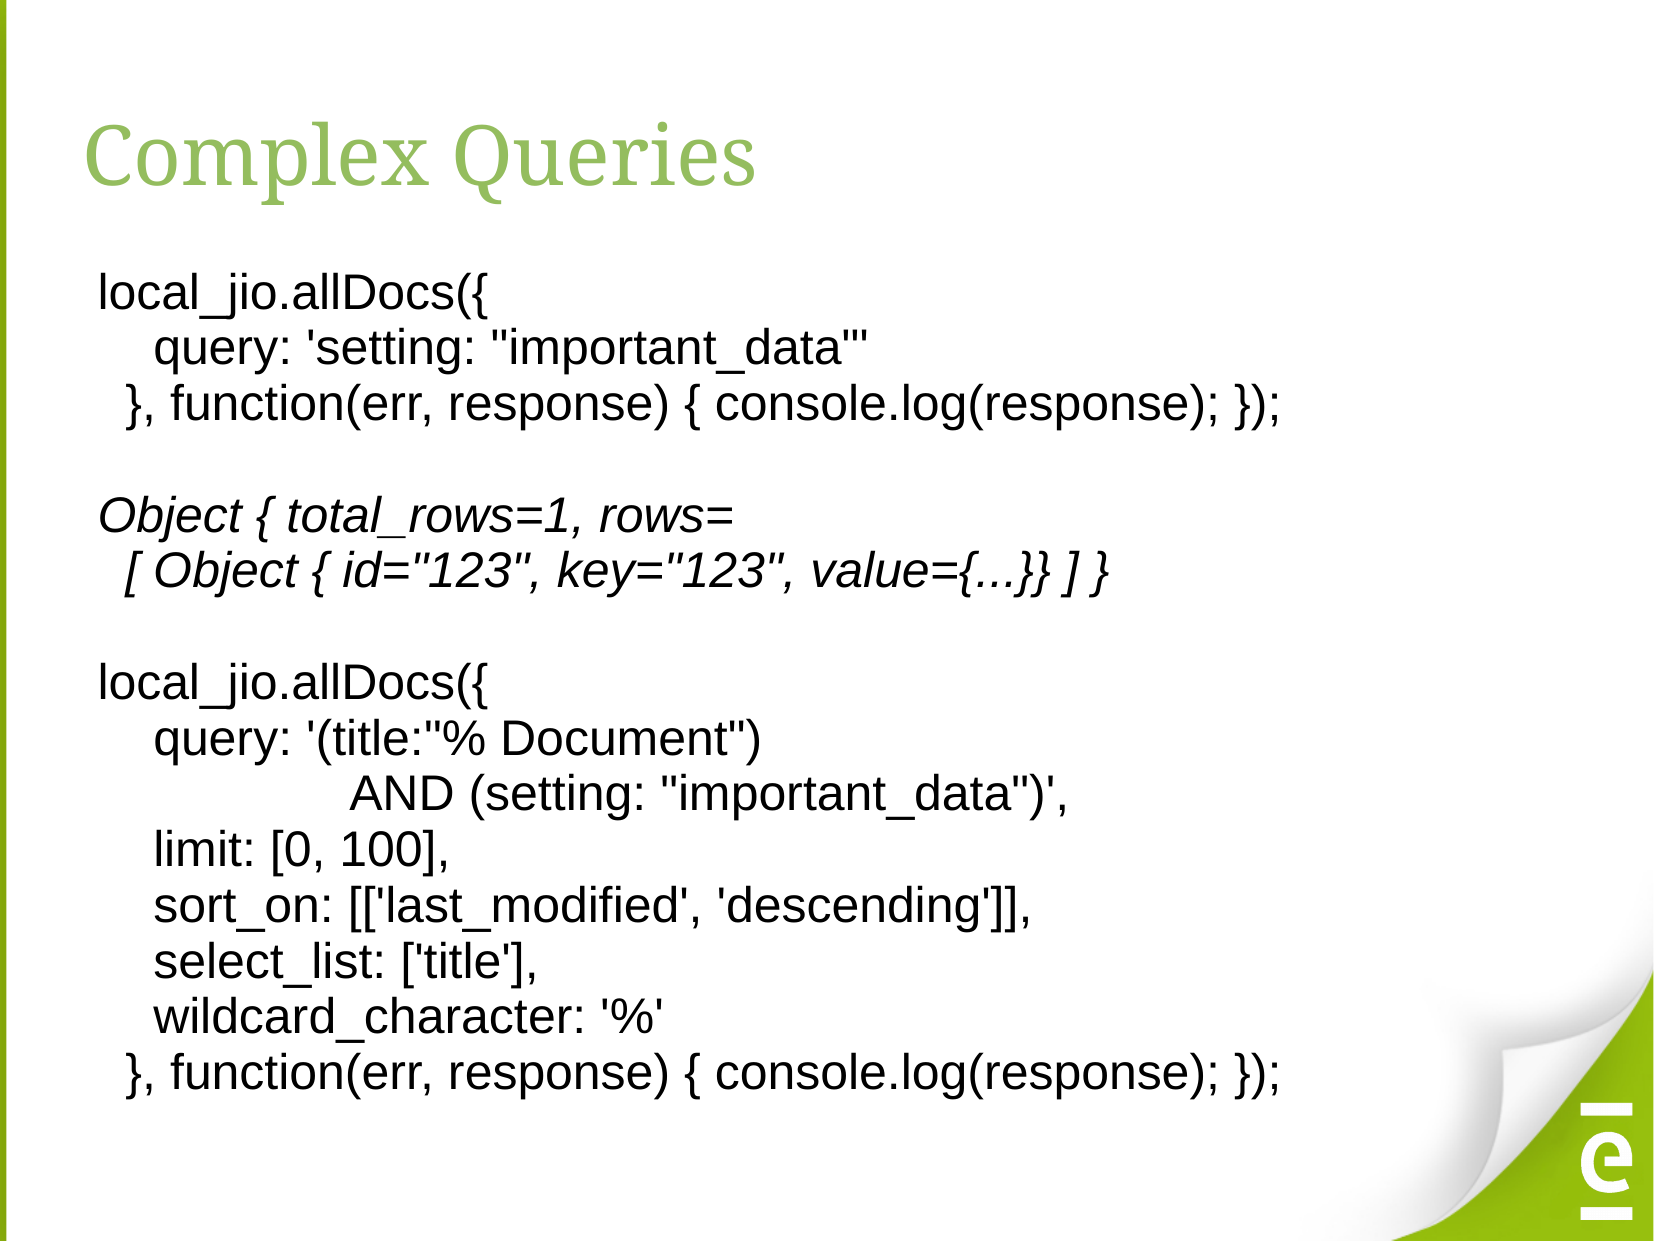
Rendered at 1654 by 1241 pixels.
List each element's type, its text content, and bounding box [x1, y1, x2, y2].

text_box local_jio.allDocs({ query: 'setting: "important_data"' }, function(err, response) { console.log(response); }); Object { total_rows=1, rows= [ Object { id="123", key="123", value={...}} ] } local_jio.allDocs({ query: '(title:"% Document") AND (setting: "important_data")', limit: [0, 100], sort_on: [['last_modified', 'descending']], select_list: ['title'], wildcard_character: '%' }, function(err, response) { console.log(response); }); [82, 256, 1441, 1108]
picture [0, 0, 1654, 1241]
title Complex Queries [82, 49, 1571, 257]
